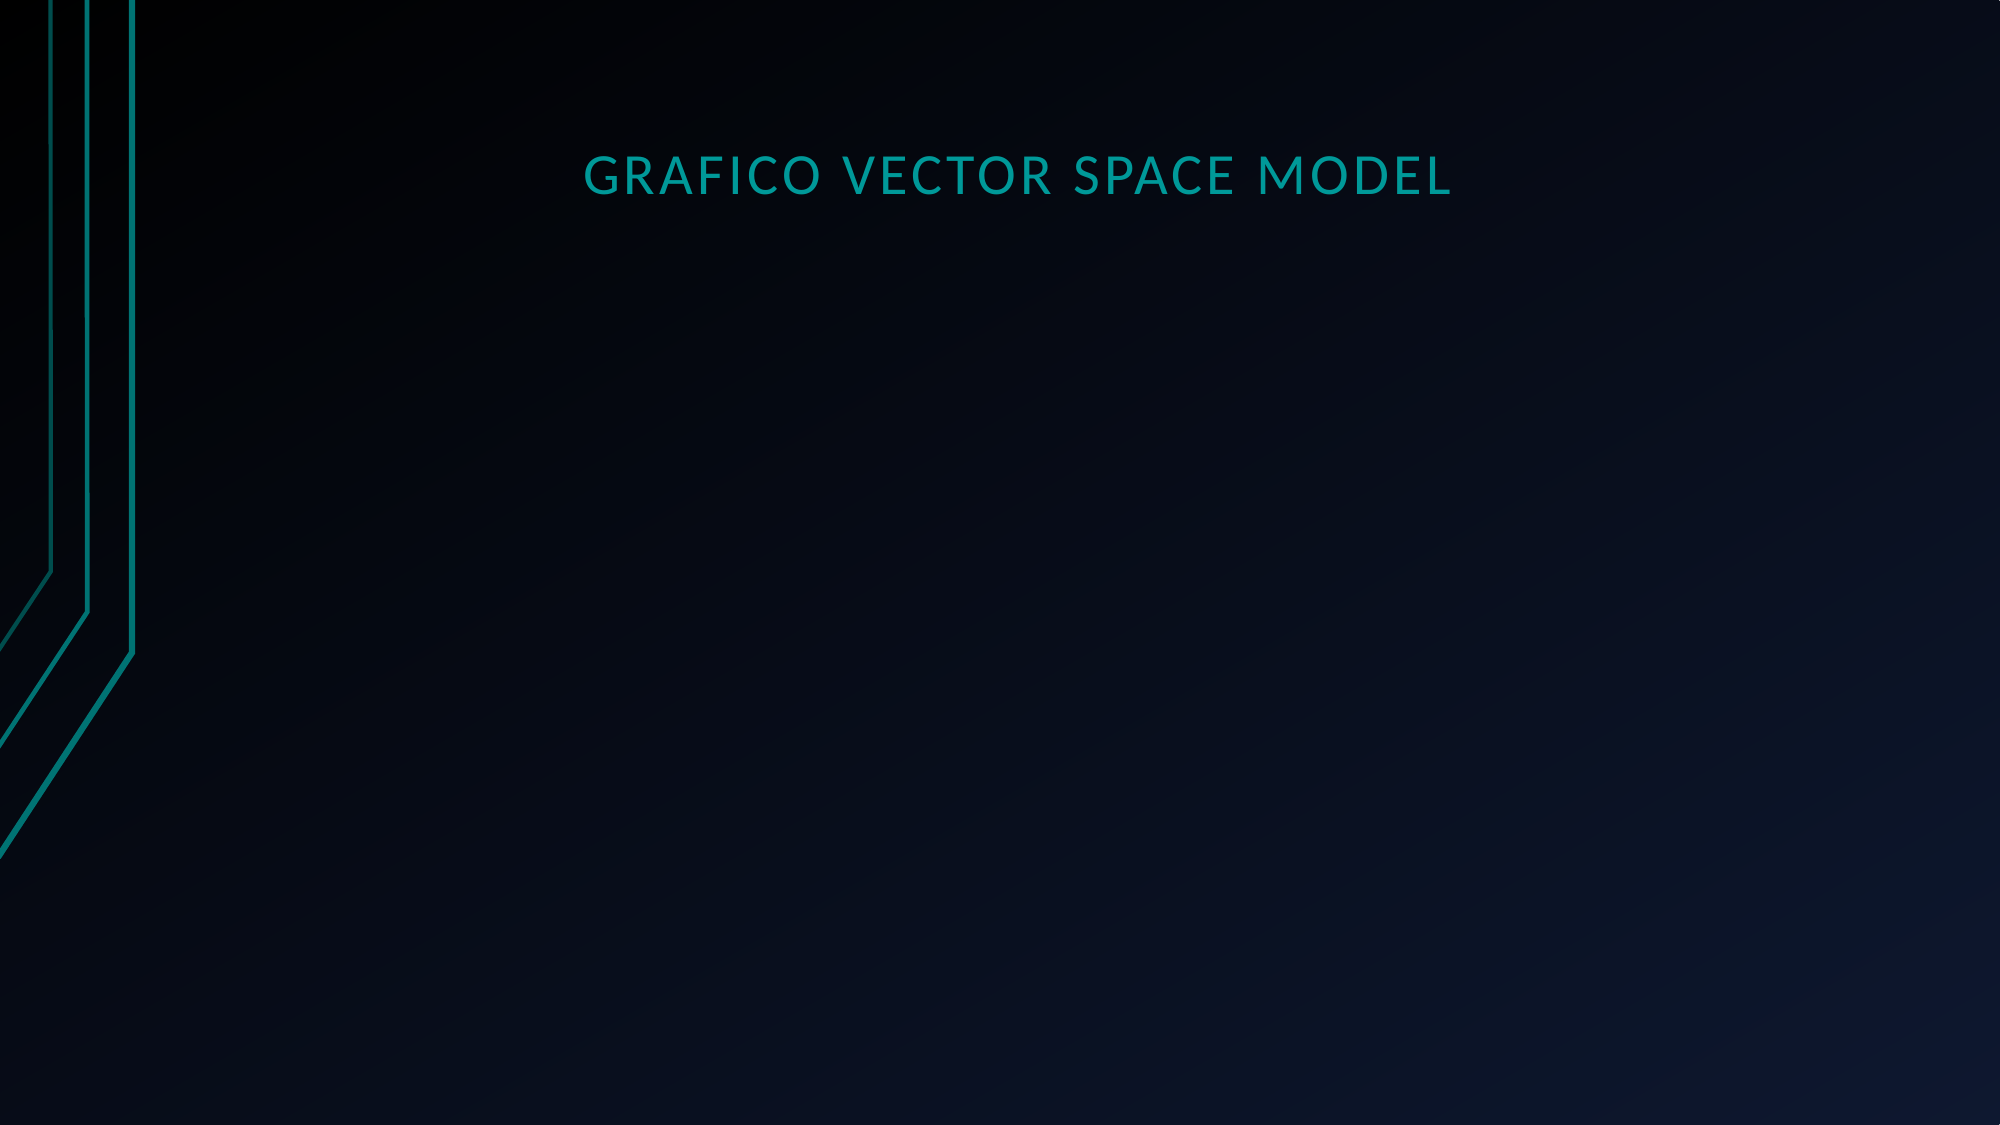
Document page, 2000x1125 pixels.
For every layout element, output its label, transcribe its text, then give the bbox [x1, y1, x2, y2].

list Grafico Vector Space model [35, 118, 2000, 217]
